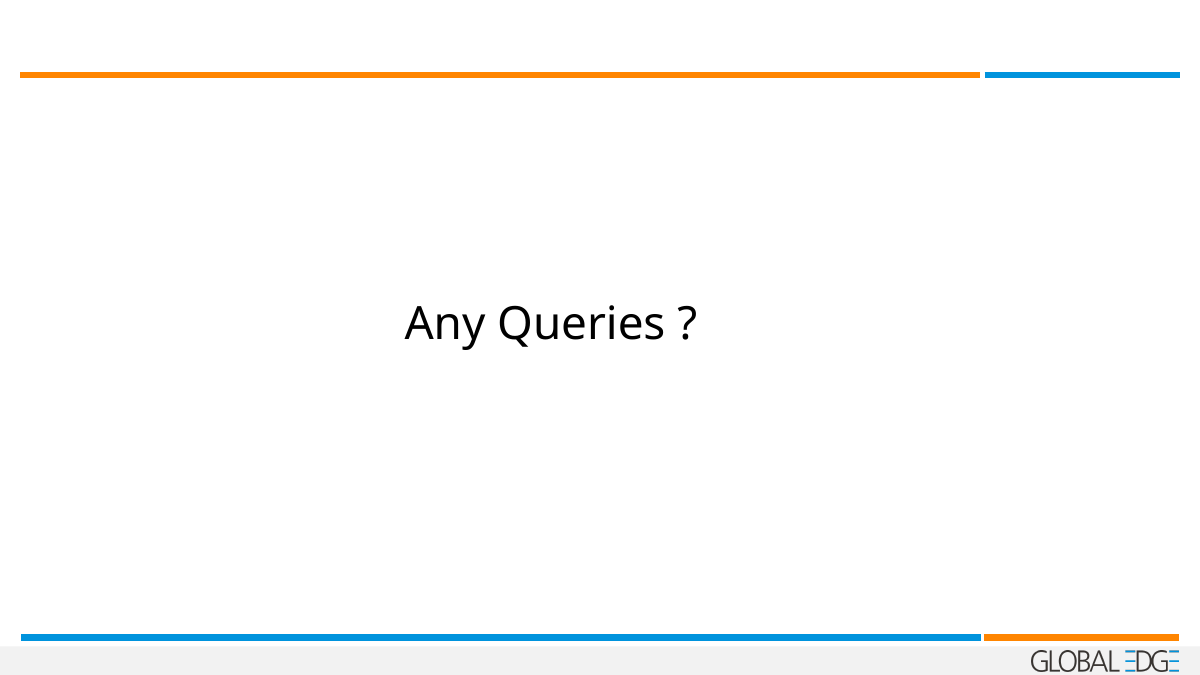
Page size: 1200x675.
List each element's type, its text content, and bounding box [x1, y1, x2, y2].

picture [1031, 650, 1179, 672]
text_box Any Queries ? [389, 283, 737, 352]
